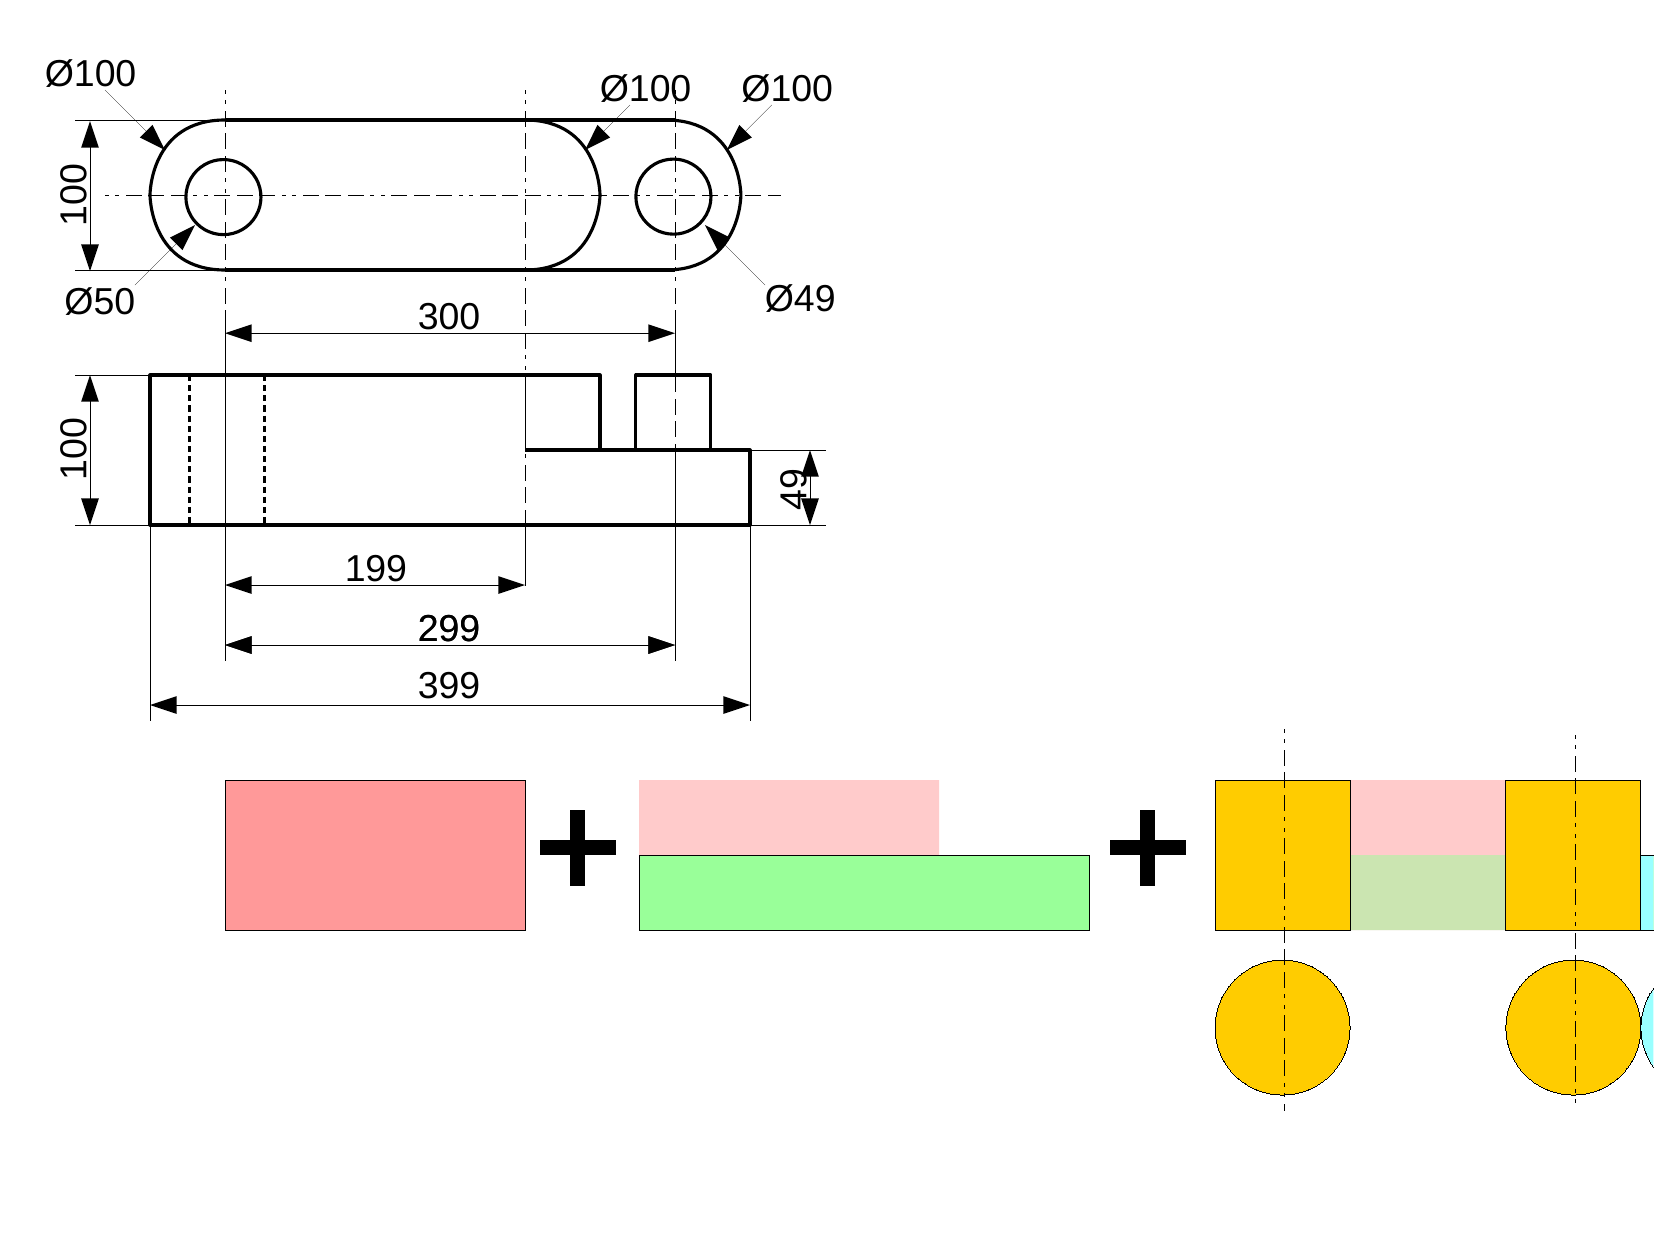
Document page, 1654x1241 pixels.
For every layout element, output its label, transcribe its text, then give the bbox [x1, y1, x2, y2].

text_box Ø100 [726, 60, 848, 117]
text_box 49 [765, 405, 822, 526]
text_box 199 [330, 540, 422, 597]
text_box 100 [45, 121, 102, 242]
text_box [1215, 780, 1654, 931]
text_box Ø49 [750, 270, 851, 327]
text_box Ø100 [30, 45, 152, 102]
text_box 100 [45, 375, 102, 496]
text_box [1110, 810, 1186, 886]
text_box [1215, 960, 1351, 1096]
text_box 299 [403, 600, 496, 656]
text_box 300 [403, 288, 496, 346]
text_box [540, 810, 616, 886]
text_box [225, 780, 526, 931]
text_box 399 [403, 656, 496, 714]
text_box Ø50 [49, 273, 151, 331]
text_box [639, 780, 1090, 931]
text_box [1505, 960, 1654, 1096]
text_box Ø100 [585, 60, 707, 117]
